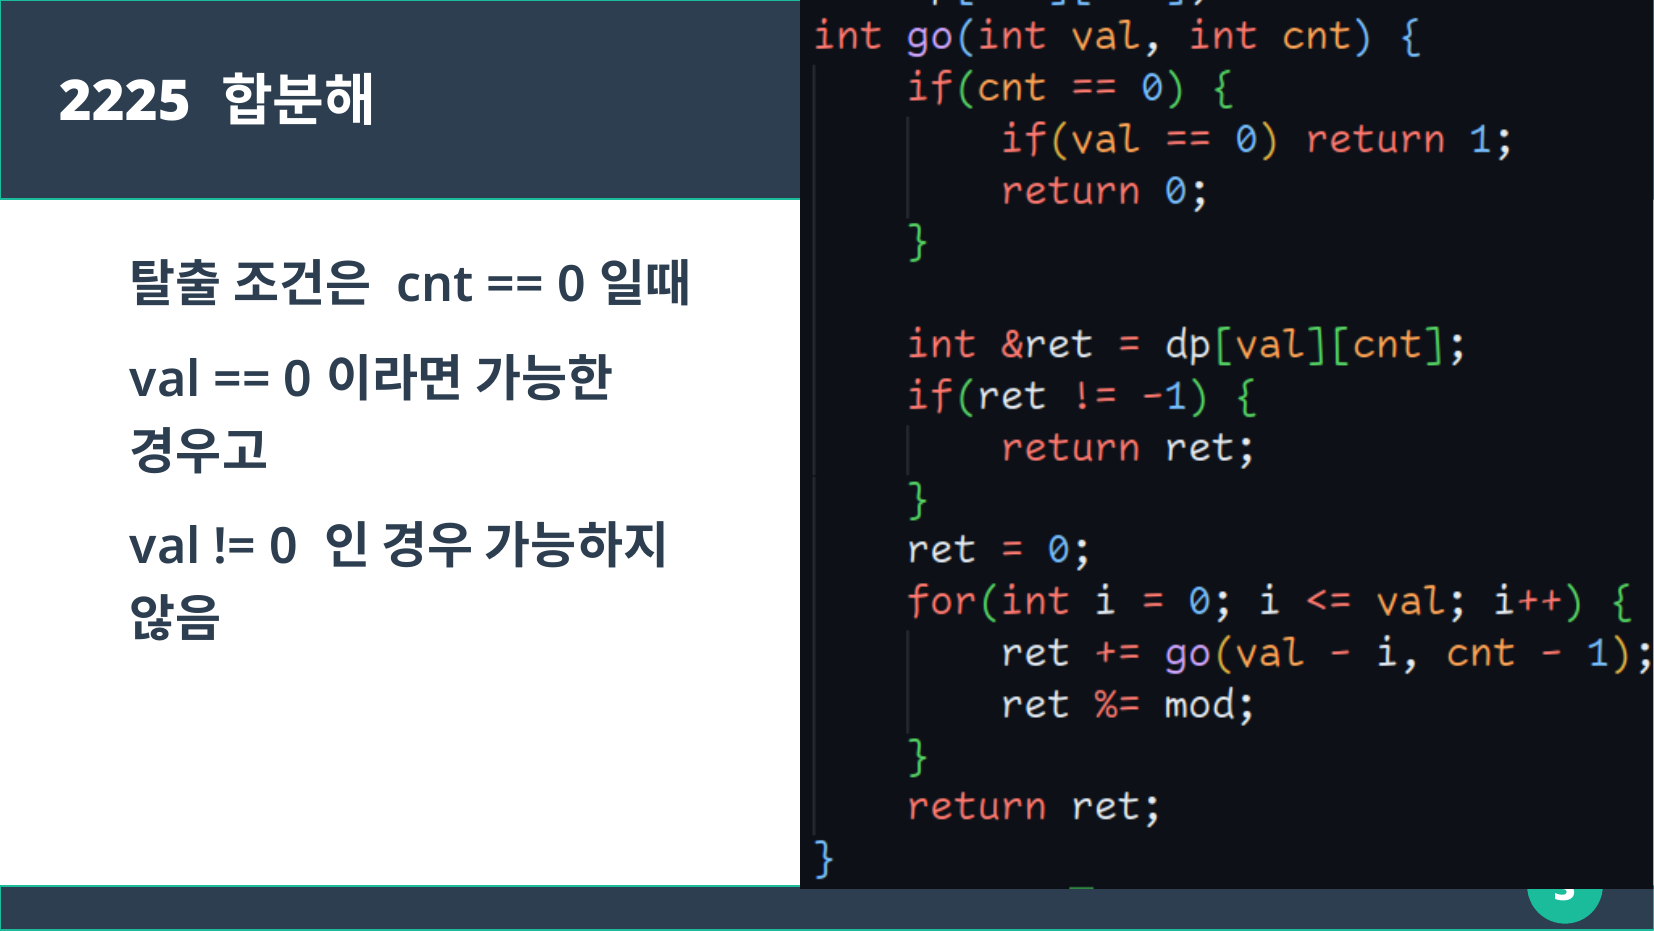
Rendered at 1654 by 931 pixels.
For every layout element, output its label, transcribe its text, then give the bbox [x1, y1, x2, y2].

title 2225 합분해 [59, 37, 800, 156]
picture [800, 0, 1654, 889]
list 탈출 조건은 cnt == 0일때 val == 0이라면 가능한 경우고 val != 0 인 경우 가능하지 않음 [59, 243, 751, 864]
